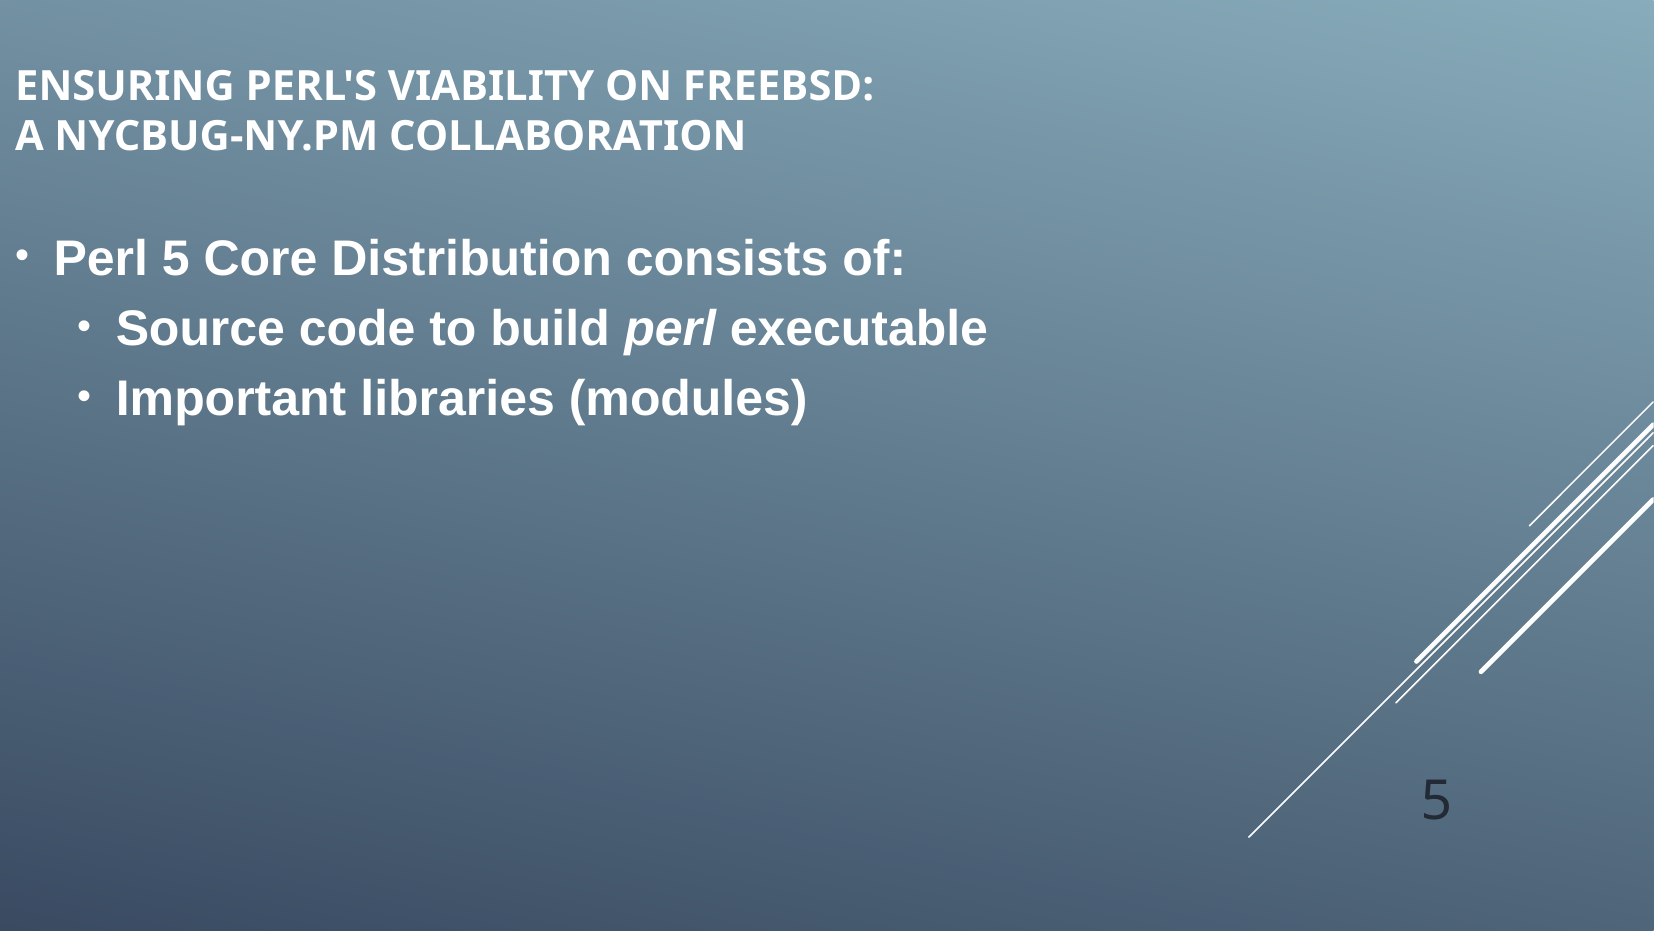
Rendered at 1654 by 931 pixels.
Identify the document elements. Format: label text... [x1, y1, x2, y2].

subtitle Perl 5 Core Distribution consists of: Source code to build perl executable Important libraries (modules) [0, 217, 1489, 871]
title Ensuring Perl's Viability on FreeBSD: A NYCBUG-NY.PM Collaboration [0, 36, 1148, 180]
